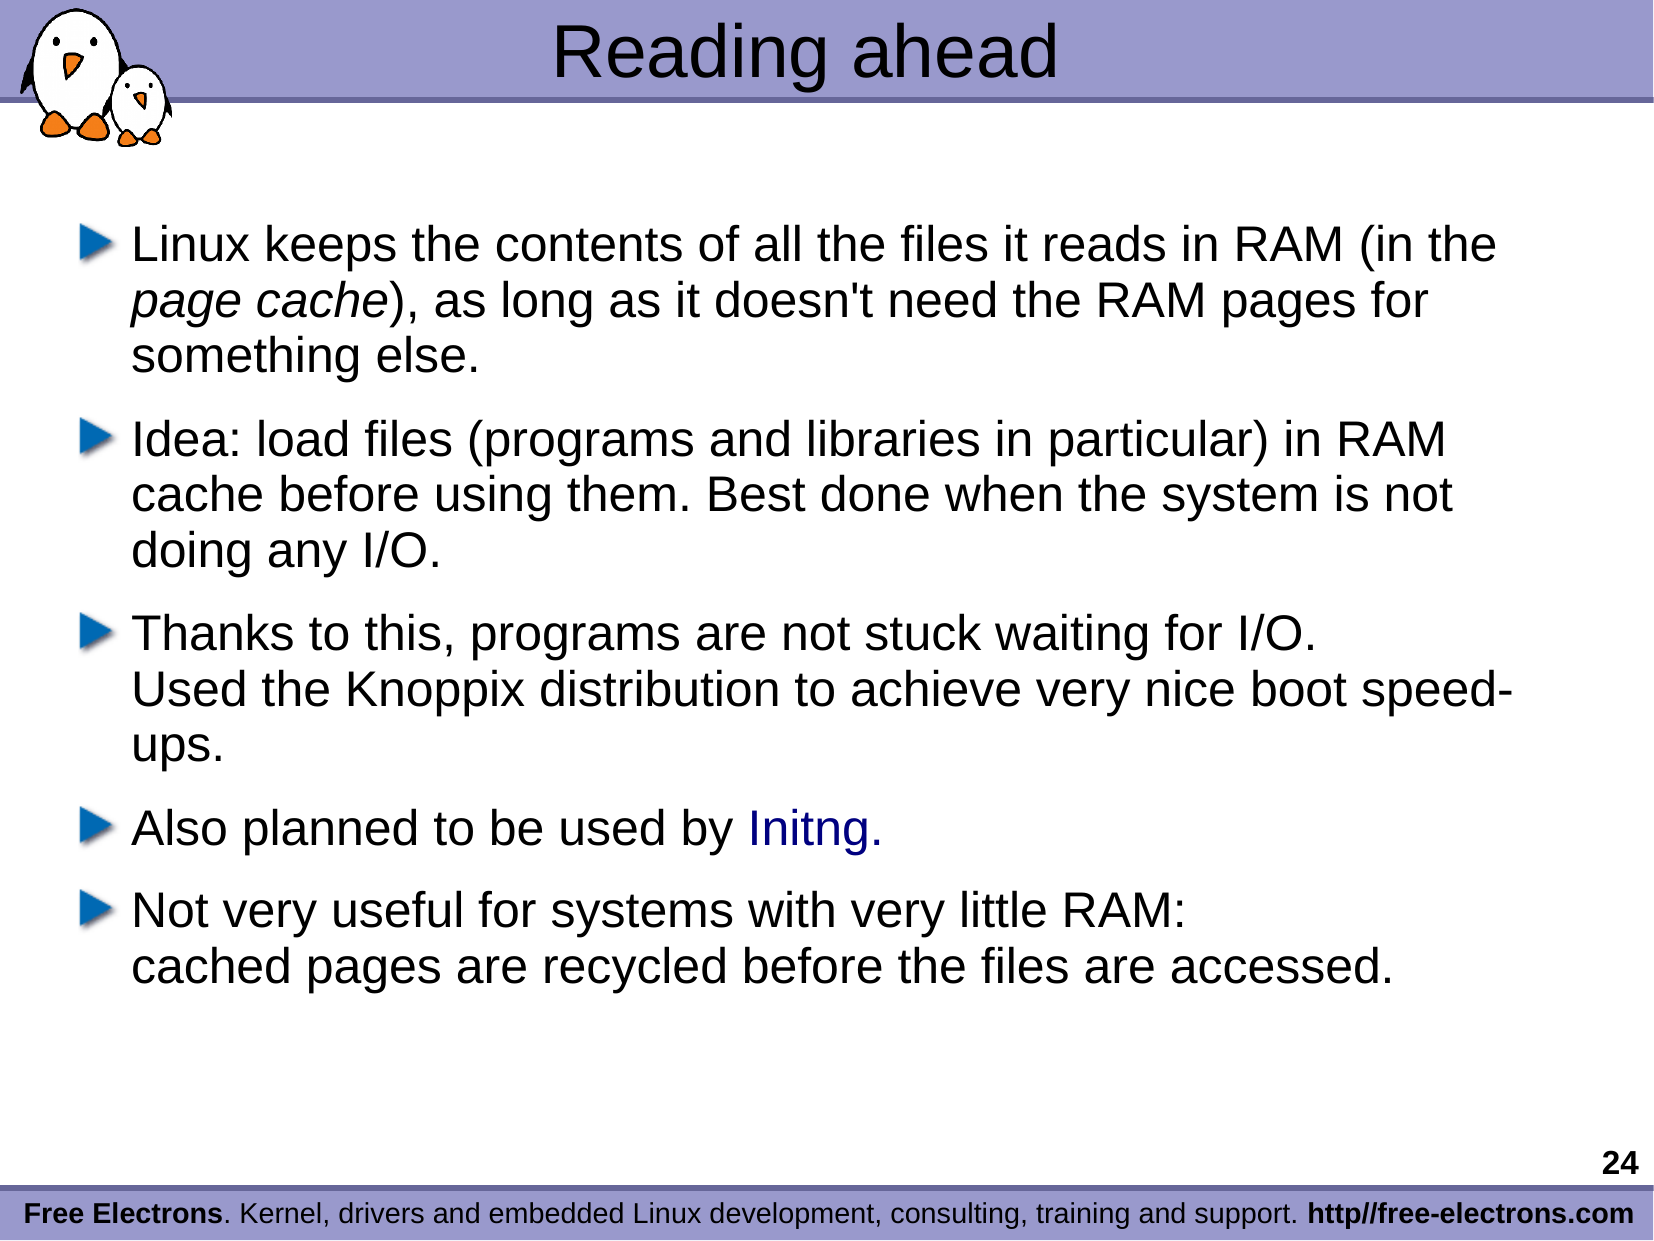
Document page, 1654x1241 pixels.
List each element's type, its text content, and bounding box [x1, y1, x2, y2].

title Reading ahead [60, 0, 1551, 103]
picture [20, 8, 172, 147]
list Linux keeps the contents of all the files it reads in RAM (in the page cache), as long as it doesn't need the RAM pages for something else. Idea: load files (programs and libraries in particular) in RAM cache before using them. Best done when the system is not doing any I/O. Thanks to this, programs are not stuck waiting for I/O. Used the Knoppix distribution to achieve very nice boot speed-ups. Also planned to be used by Initng. Not very useful for systems with very little RAM: cached pages are recycled before the files are accessed. [60, 216, 1539, 1071]
